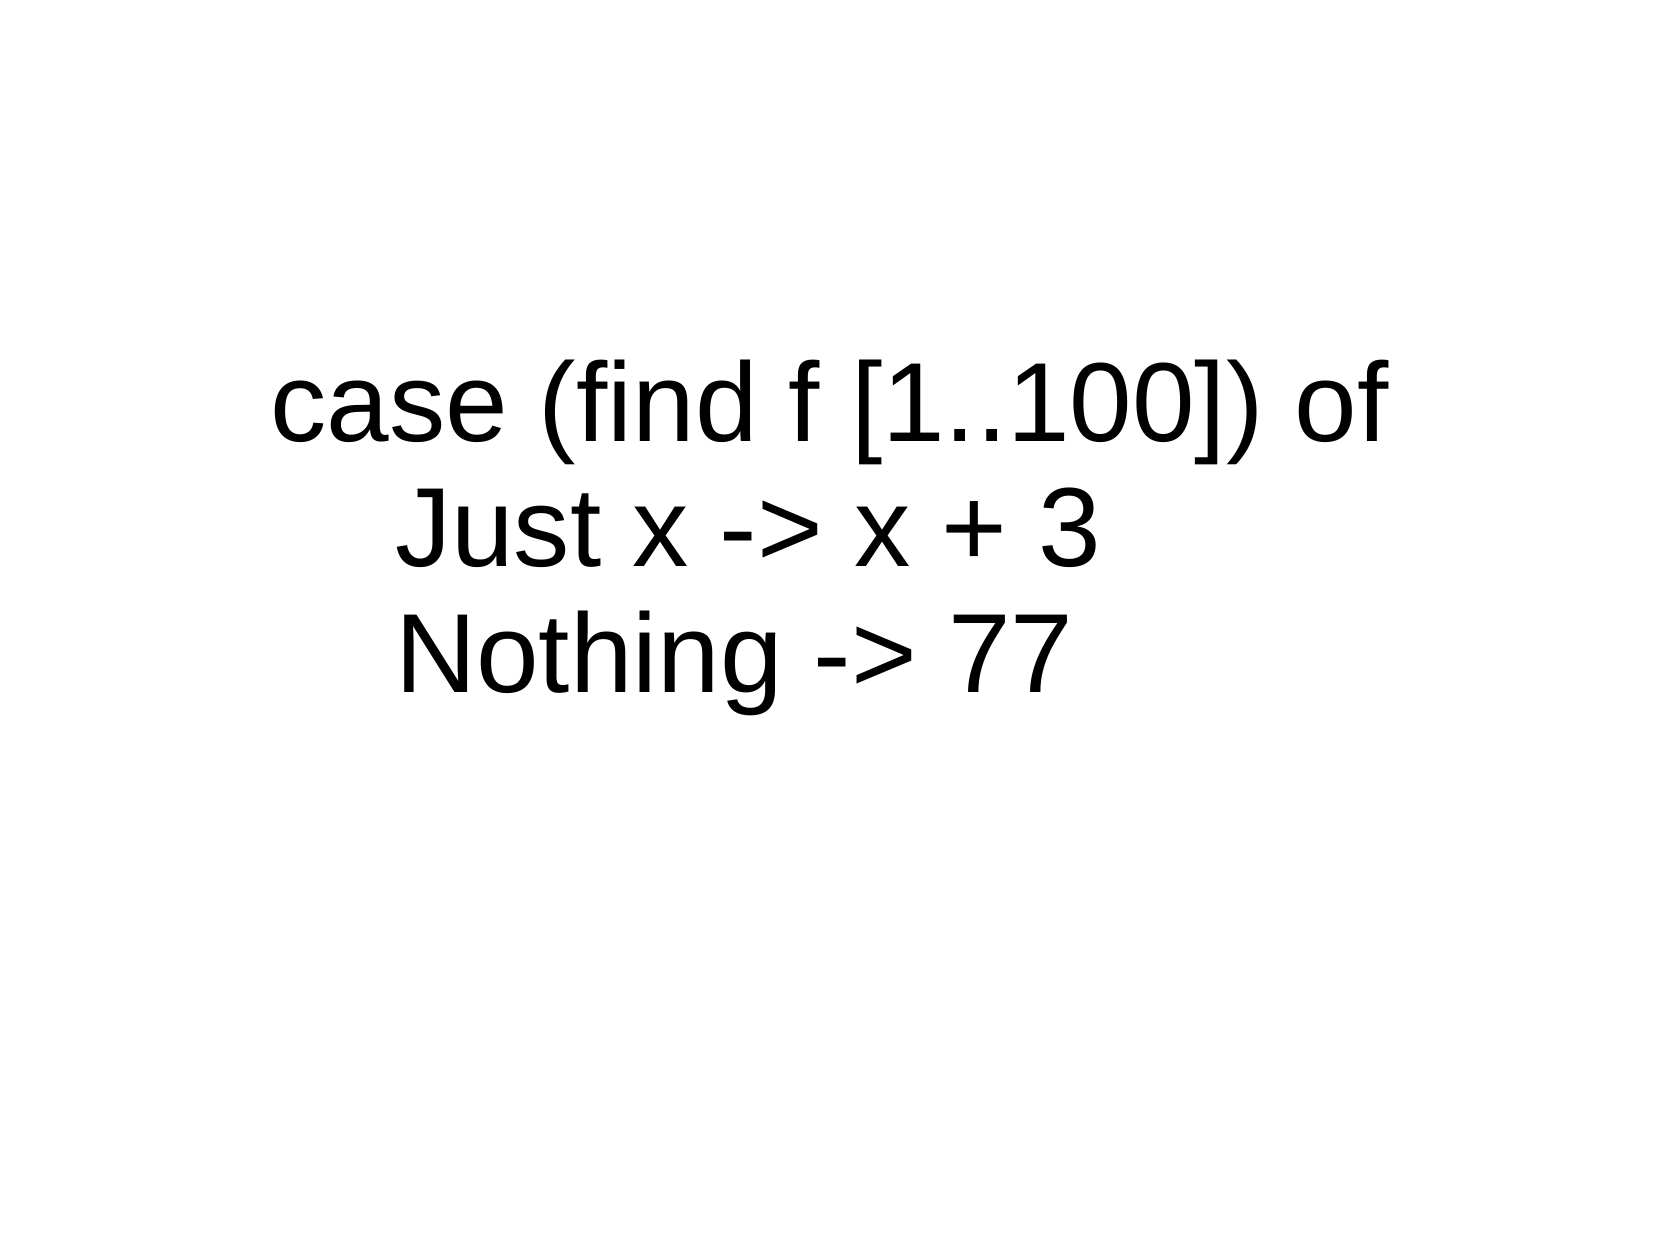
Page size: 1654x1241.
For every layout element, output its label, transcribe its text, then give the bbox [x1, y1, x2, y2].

subtitle case (find f [1..100]) of Just x -> x + 3 Nothing -> 77 [82, 49, 1571, 1109]
